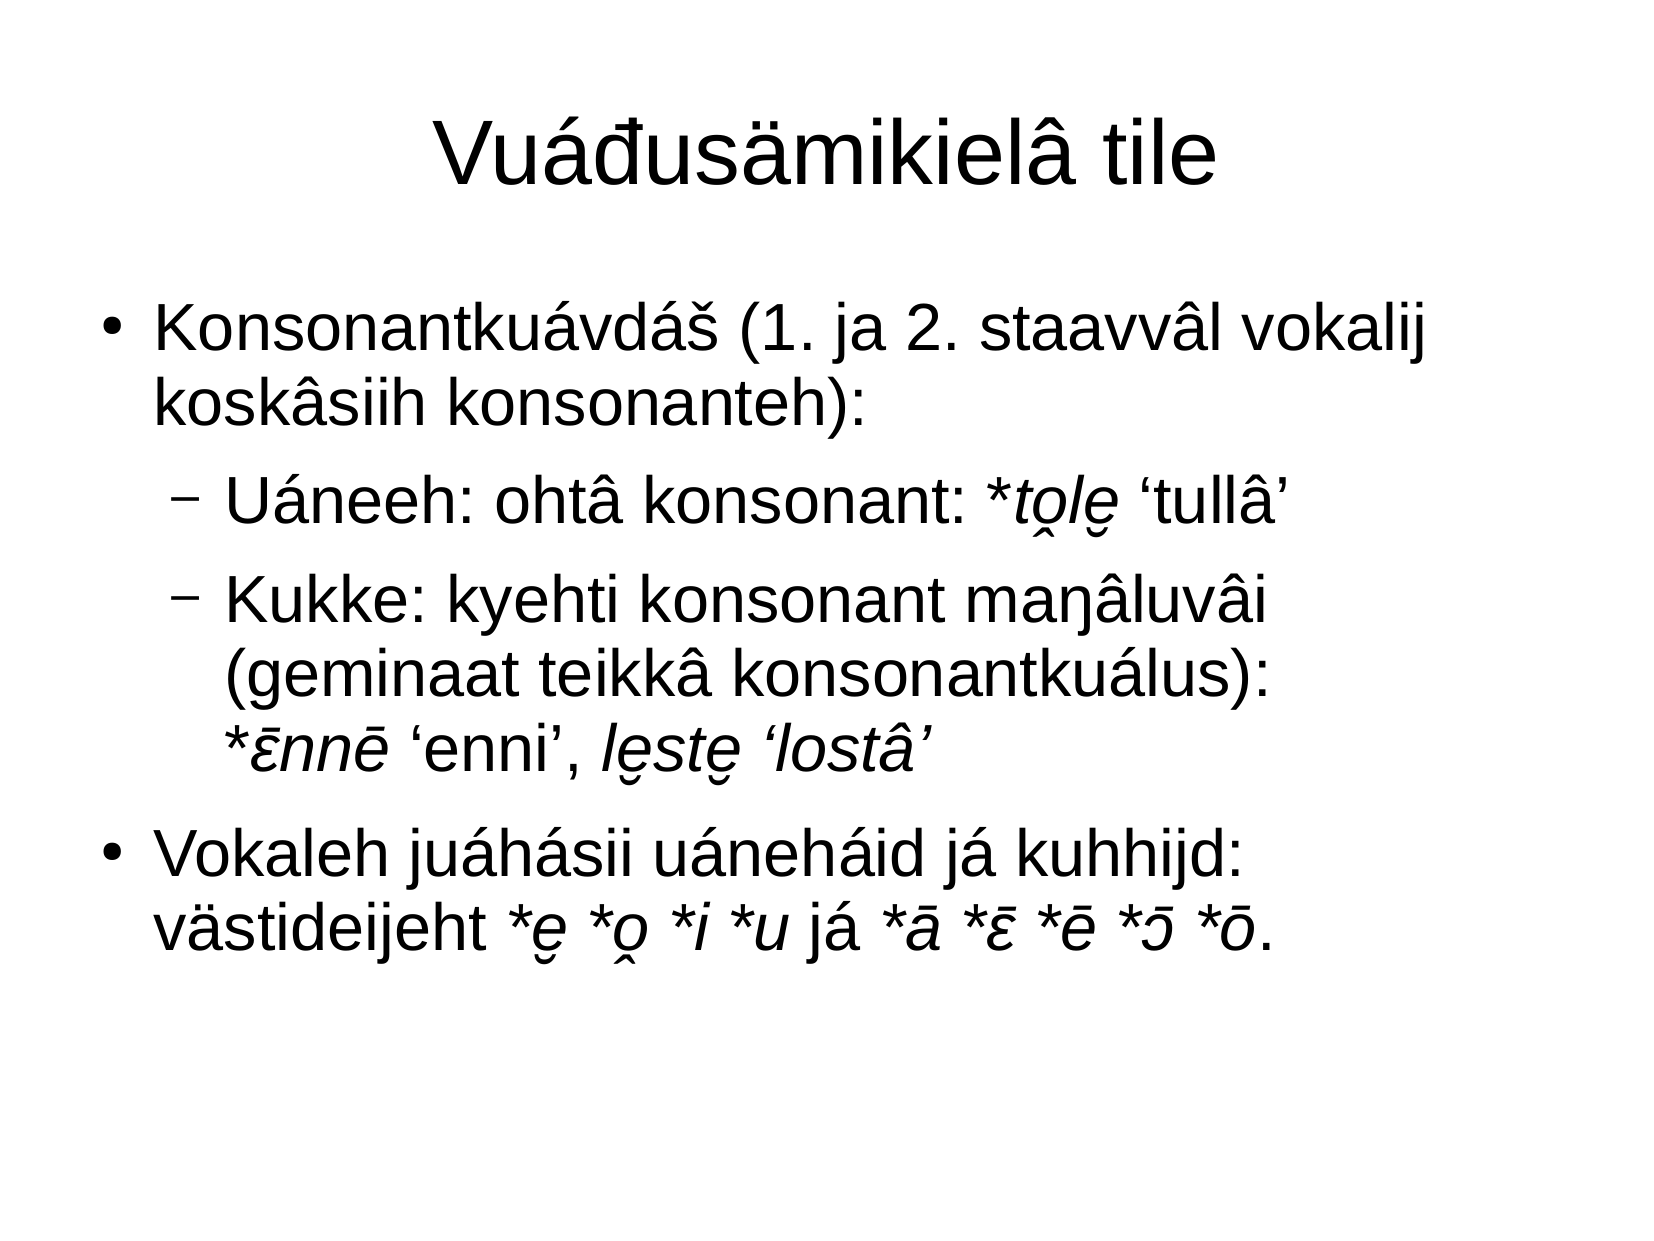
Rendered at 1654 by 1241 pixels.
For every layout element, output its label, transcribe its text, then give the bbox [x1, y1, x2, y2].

title Vuáđusämikielâ tile [82, 49, 1571, 257]
list Konsonantkuávdáš (1. ja 2. staavvâl vokalij koskâsiih konsonanteh): Uáneeh: ohtâ konsonant: *to̭le̮ ‘tullâ’ Kukke: kyehti konsonant maŋâluvâi (geminaat teikkâ konsonantkuálus): *ɛ̄nnē ‘enni’, le̮ste̮ ‘lostâ’ Vokaleh juáhásii uáneháid já kuhhijd: västideijeht *e̮ *o̭ *i *u já *ā *ɛ̄ *ē *ɔ̄ *ō. [82, 290, 1571, 1111]
